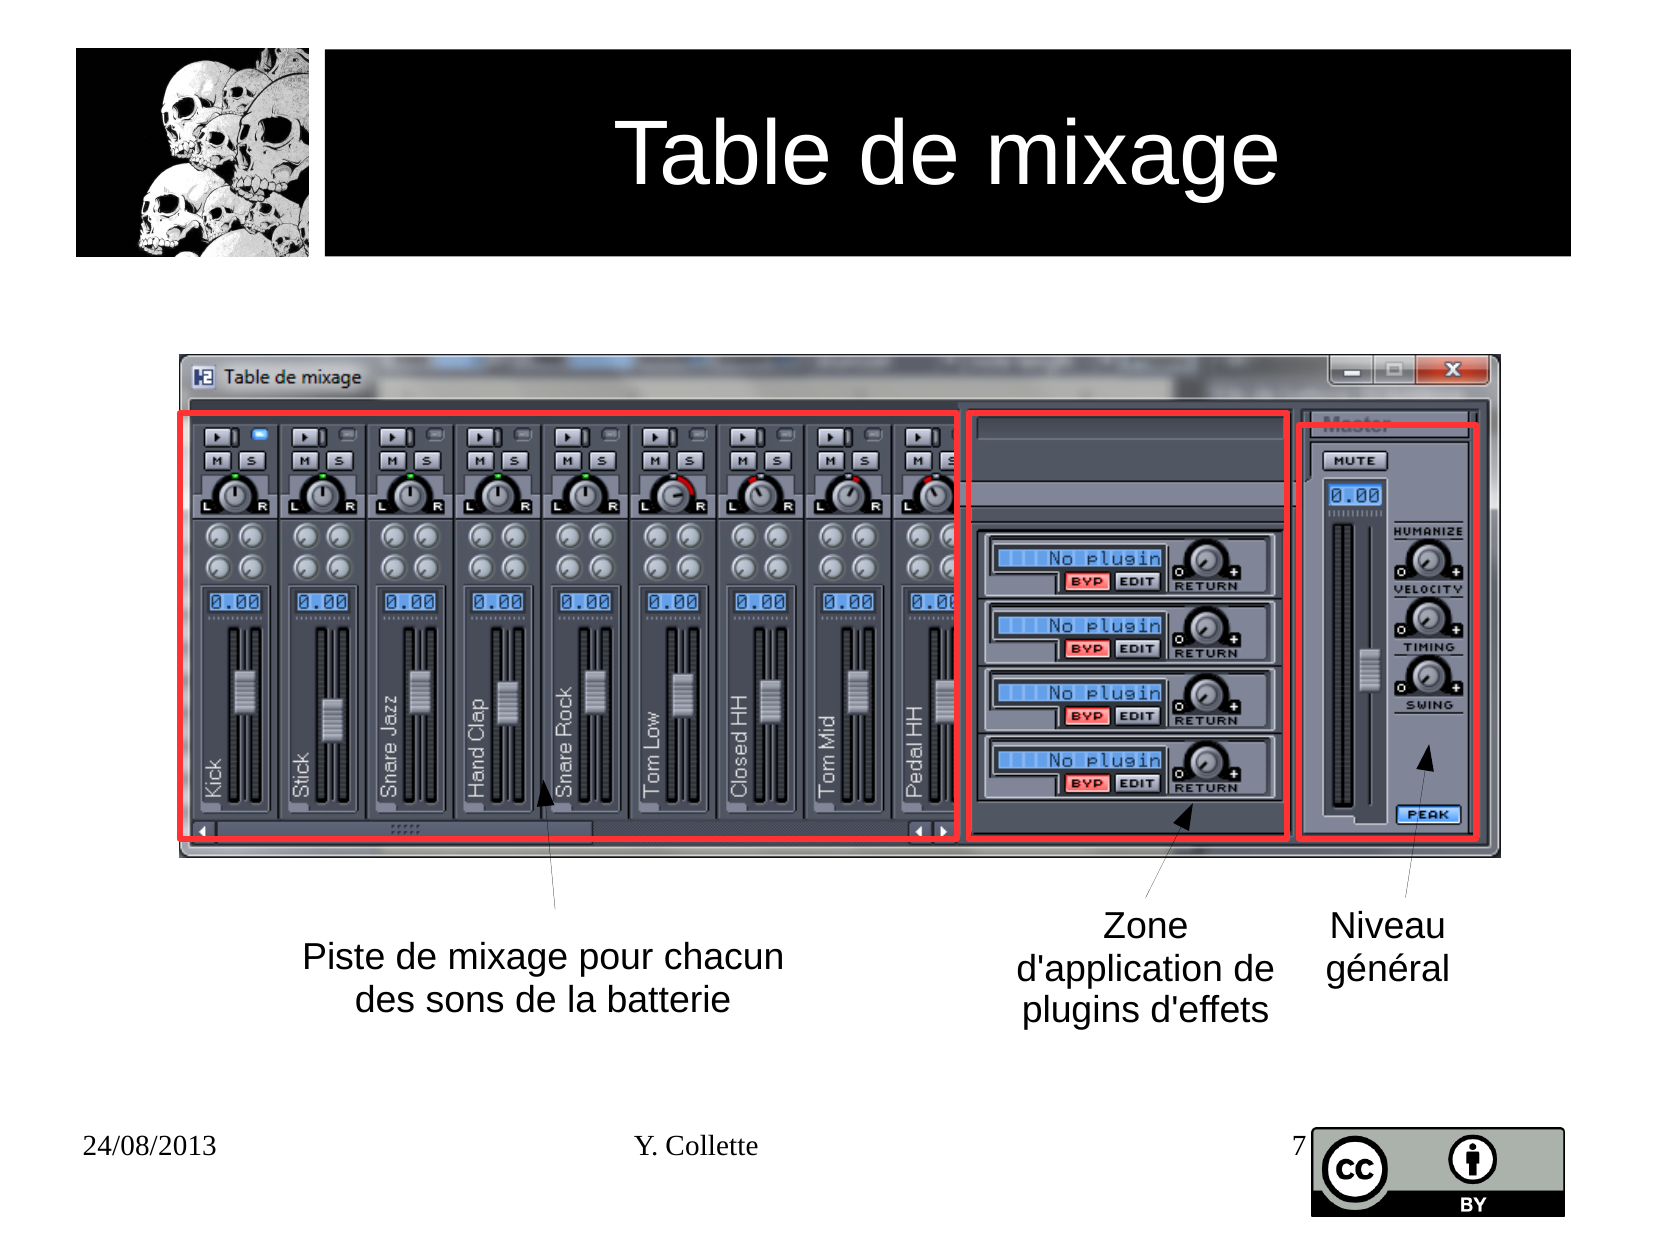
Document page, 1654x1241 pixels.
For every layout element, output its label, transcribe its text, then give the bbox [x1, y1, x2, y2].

text_box Zone d'application de plugins d'effets [992, 897, 1300, 1039]
picture [1302, 428, 1473, 836]
title Table de mixage [324, 49, 1571, 257]
text_box Piste de mixage pour chacun des sons de la batterie [271, 928, 815, 1028]
picture [1311, 1127, 1565, 1217]
picture [179, 354, 1501, 858]
picture [179, 842, 550, 858]
picture [76, 48, 309, 257]
picture [183, 416, 954, 836]
text_box Niveau général [1299, 897, 1477, 997]
picture [971, 416, 1284, 836]
